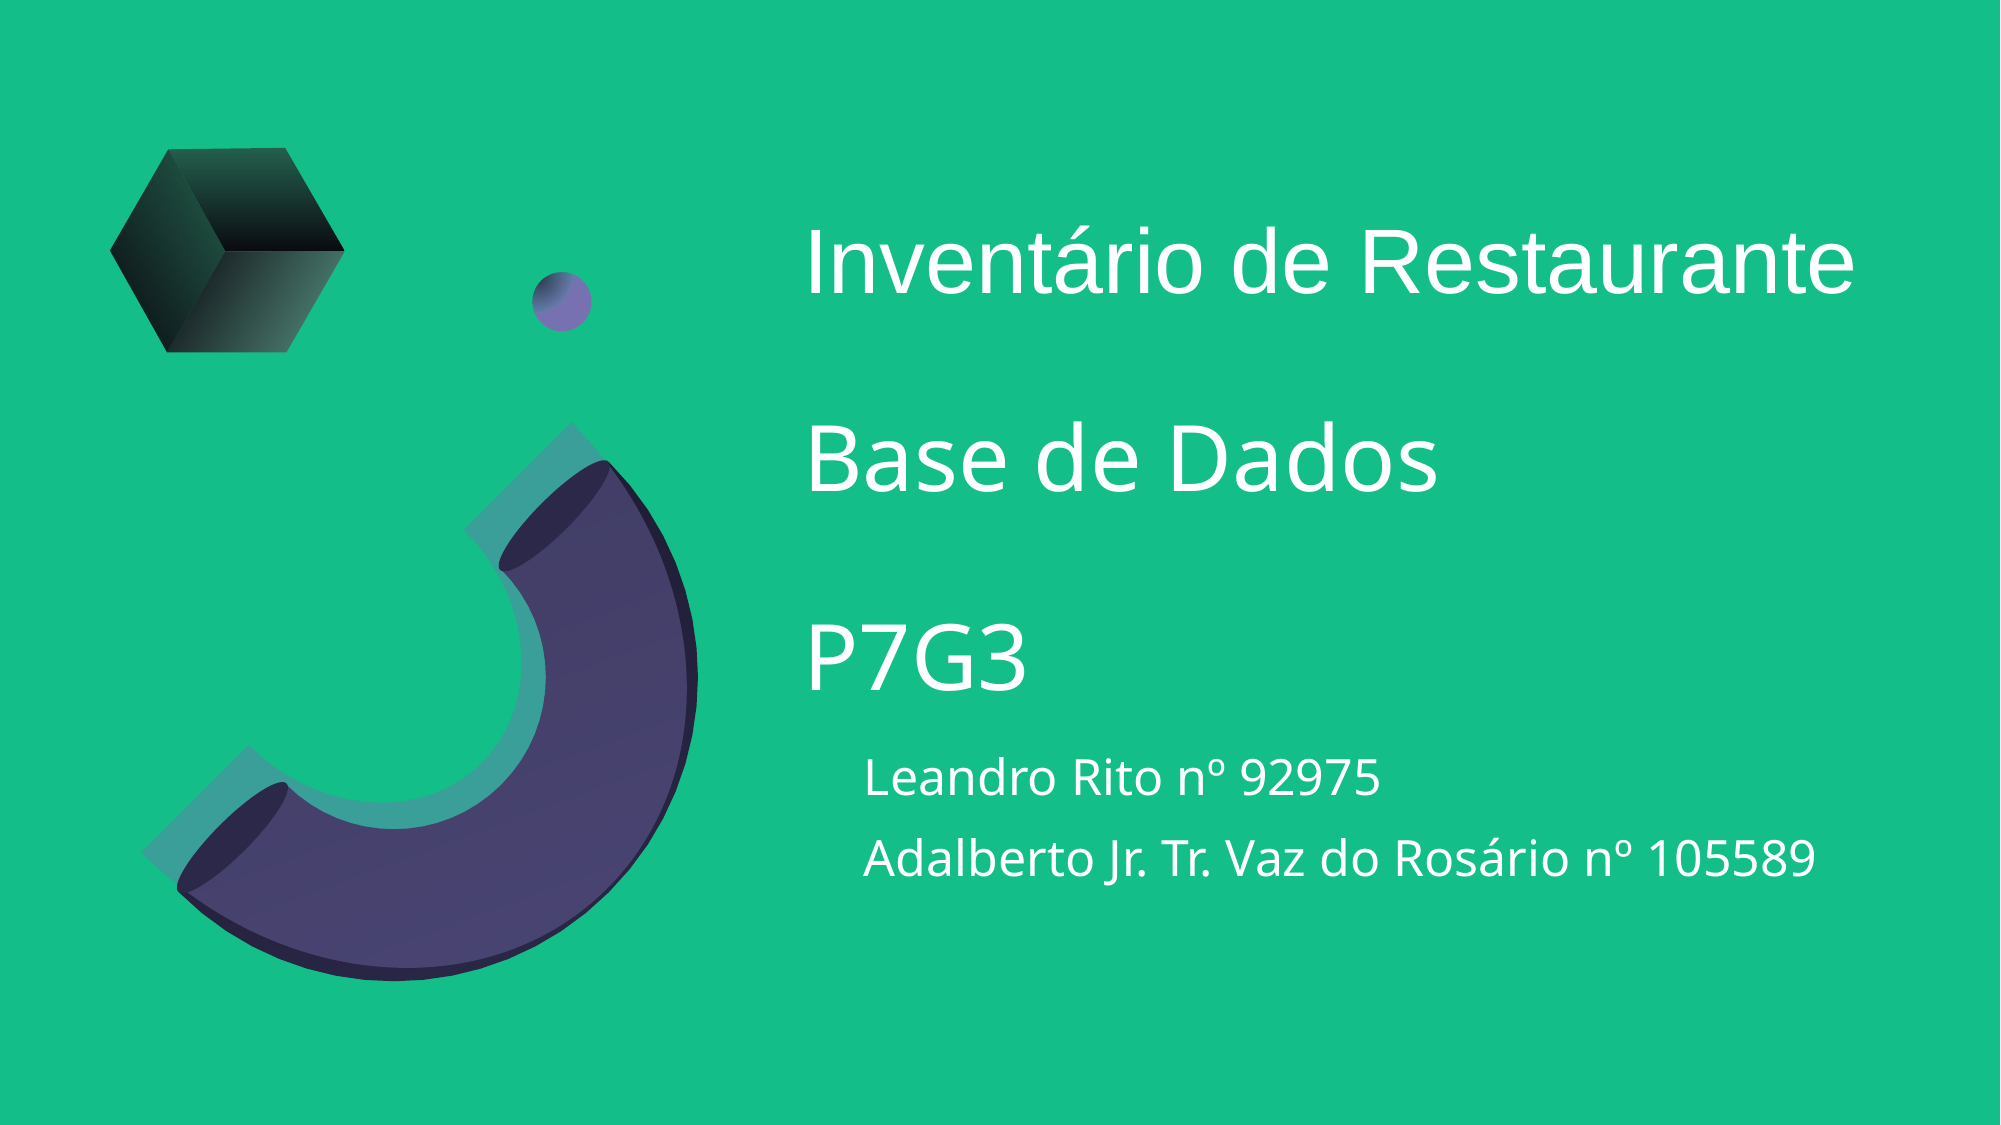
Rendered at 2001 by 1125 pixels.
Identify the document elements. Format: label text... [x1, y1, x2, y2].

title Inventário de Restaurante Base de Dados P7G3 [803, 90, 1910, 710]
subtitle Leandro Rito nº 92975 Adalberto Jr. Tr. Vaz do Rosário nº 105589 [864, 745, 1910, 1035]
text_box [0, 0, 2000, 1125]
